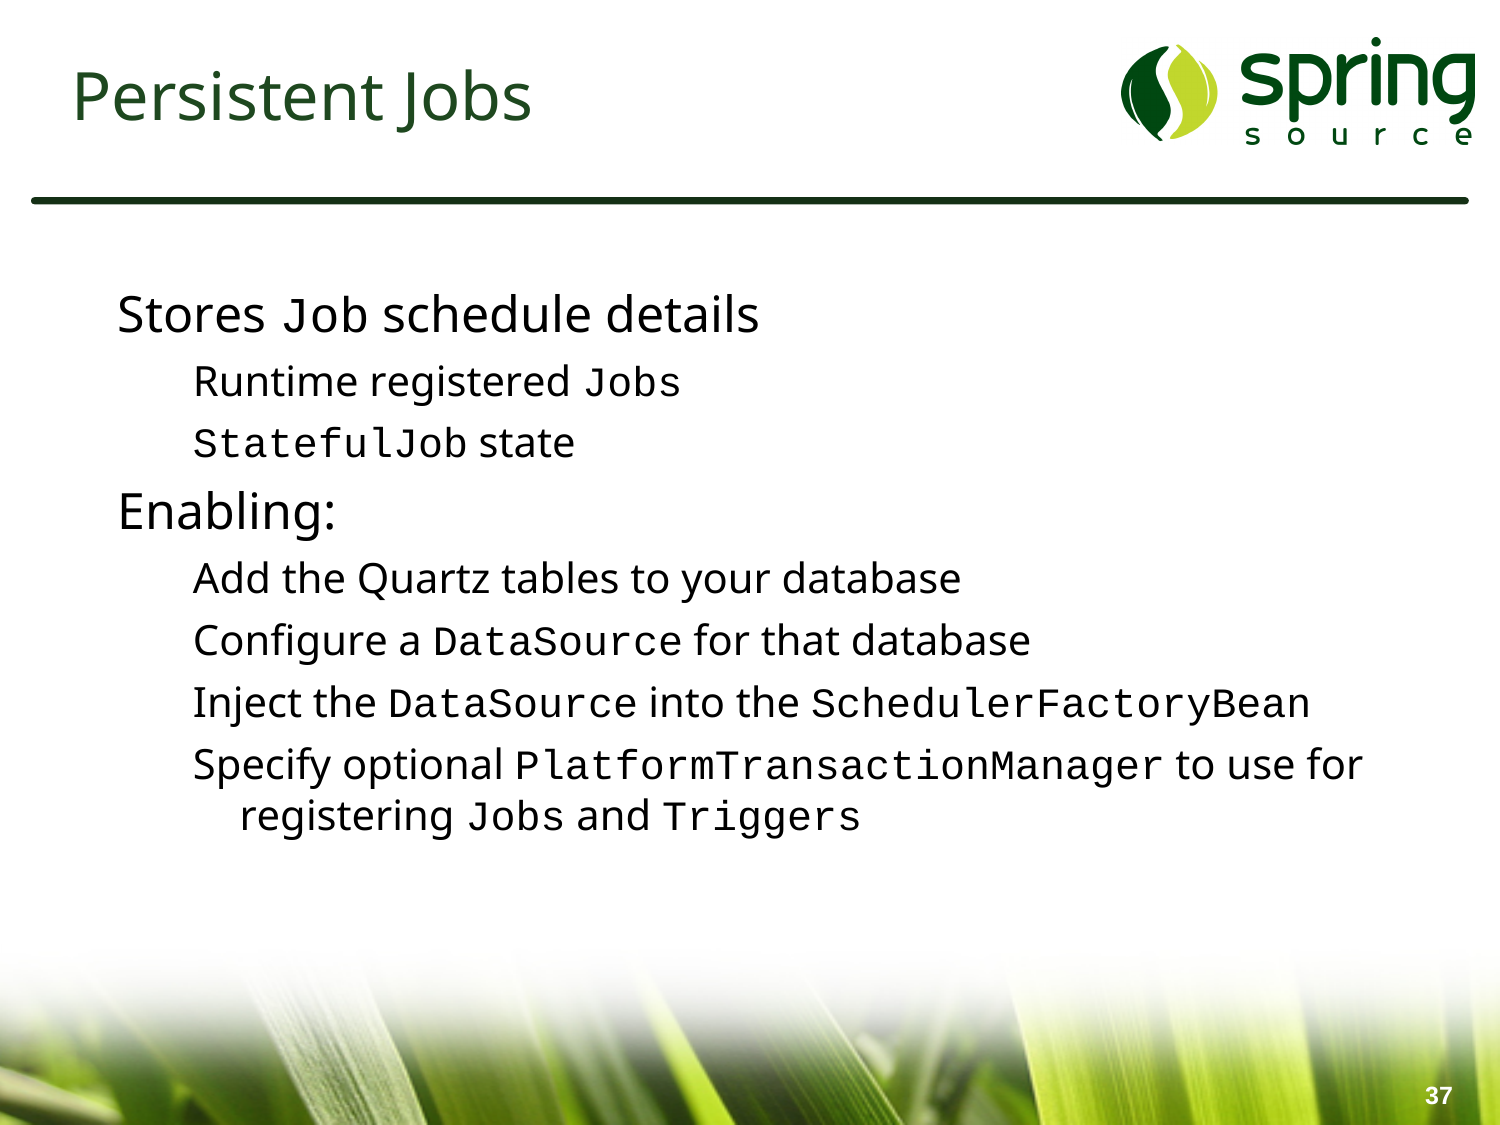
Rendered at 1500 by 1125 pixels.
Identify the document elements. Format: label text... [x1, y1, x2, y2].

list Stores Job schedule details Runtime registered Jobs StatefulJob state Enabling: Add the Quartz tables to your database Configure a DataSource for that database Inject the DataSource into the SchedulerFactoryBean Specify optional PlatformTransactionManager to use for registering Jobs and Triggers [103, 275, 1394, 938]
picture [0, 944, 1500, 1125]
title Persistent Jobs [56, 13, 1089, 176]
picture [1121, 37, 1475, 145]
